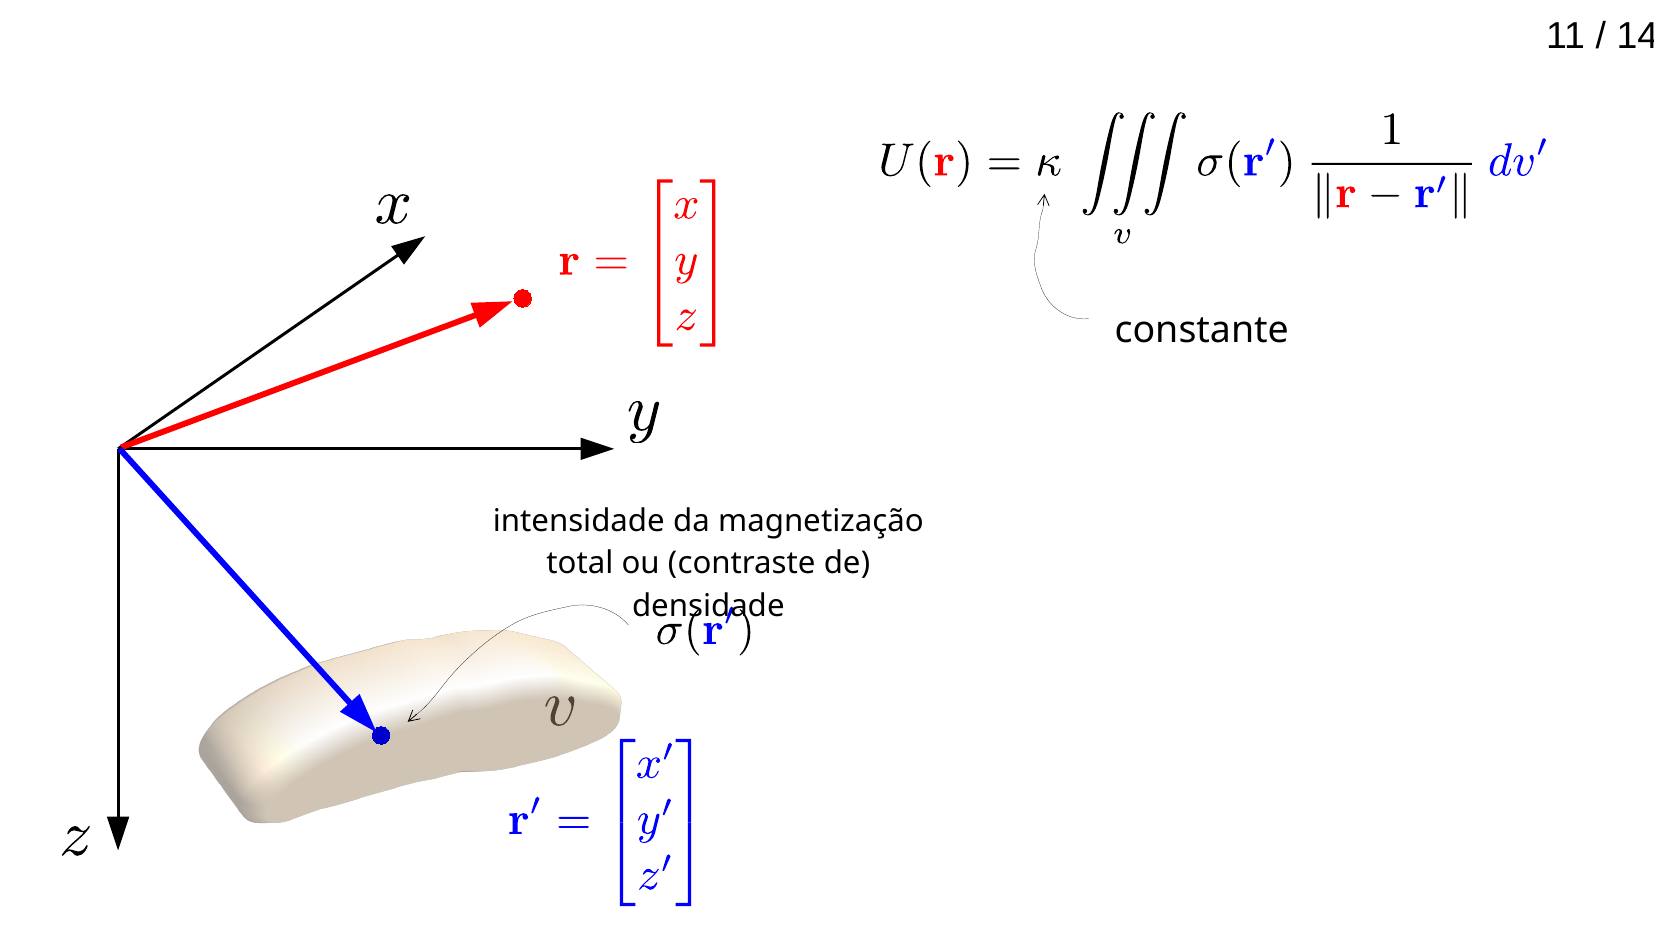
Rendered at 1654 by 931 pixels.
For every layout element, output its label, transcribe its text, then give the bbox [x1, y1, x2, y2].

text_box <number> / 148 [1420, 0, 1654, 71]
text_box constante [1068, 295, 1335, 355]
picture [374, 194, 413, 224]
text_box intensidade da magnetização total ou (contraste de) densidade [466, 490, 951, 609]
picture [734, 609, 742, 614]
picture [556, 177, 733, 349]
picture [59, 826, 93, 856]
picture [878, 112, 1547, 244]
picture [655, 609, 755, 656]
text_box [372, 726, 390, 745]
picture [716, 609, 725, 614]
text_box [513, 289, 532, 308]
picture [505, 737, 709, 908]
picture [626, 401, 662, 443]
